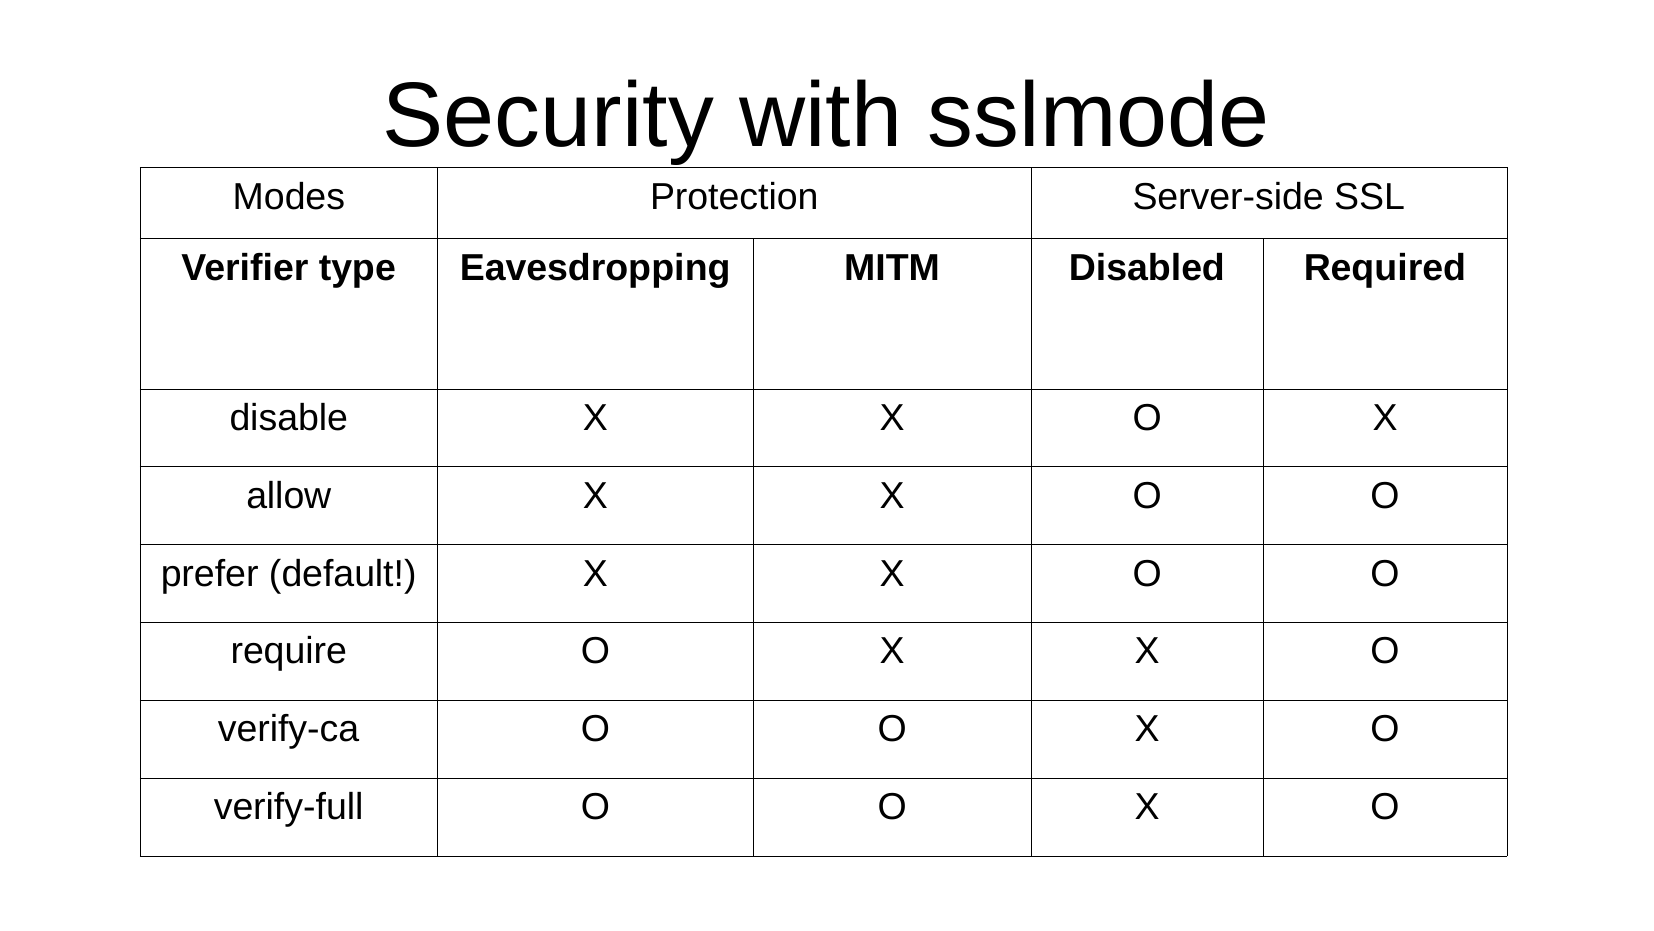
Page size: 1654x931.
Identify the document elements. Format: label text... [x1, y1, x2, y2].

table_cell verify-full [141, 779, 437, 856]
table_cell X [1032, 623, 1263, 700]
table_cell O [438, 701, 753, 778]
table_cell X [754, 467, 1031, 544]
table_cell X [754, 545, 1031, 622]
table_cell X [1032, 779, 1263, 856]
table_cell O [1264, 779, 1507, 856]
table_cell Required [1264, 239, 1507, 389]
table_cell O [754, 779, 1031, 856]
table_cell O [438, 623, 753, 700]
table_cell X [754, 623, 1031, 700]
table_cell O [754, 701, 1031, 778]
table_cell MITM [754, 239, 1031, 389]
table_cell O [1032, 467, 1263, 544]
table_cell O [1264, 701, 1507, 778]
table_cell verify-ca [141, 701, 437, 778]
table_cell Disabled [1032, 239, 1263, 389]
table_cell X [438, 390, 753, 466]
table_cell O [1264, 467, 1507, 544]
table_cell O [1032, 545, 1263, 622]
table_cell Verifier type [141, 239, 437, 389]
table_cell O [438, 779, 753, 856]
table_header Modes [141, 168, 437, 238]
table_cell require [141, 623, 437, 700]
table_header Server-side SSL [1032, 168, 1507, 238]
table_cell X [438, 545, 753, 622]
table_cell X [1264, 390, 1507, 466]
table_cell prefer (default!) [141, 545, 437, 622]
table_cell O [1264, 623, 1507, 700]
table_cell O [1264, 545, 1507, 622]
table_cell allow [141, 467, 437, 544]
table_cell O [1032, 390, 1263, 466]
table_cell X [754, 390, 1031, 466]
table_cell X [1032, 701, 1263, 778]
table_cell X [438, 467, 753, 544]
table_cell Eavesdropping [438, 239, 753, 389]
table_cell disable [141, 390, 437, 466]
title Security with sslmode [82, 37, 1571, 193]
table_header Protection [438, 168, 1031, 238]
